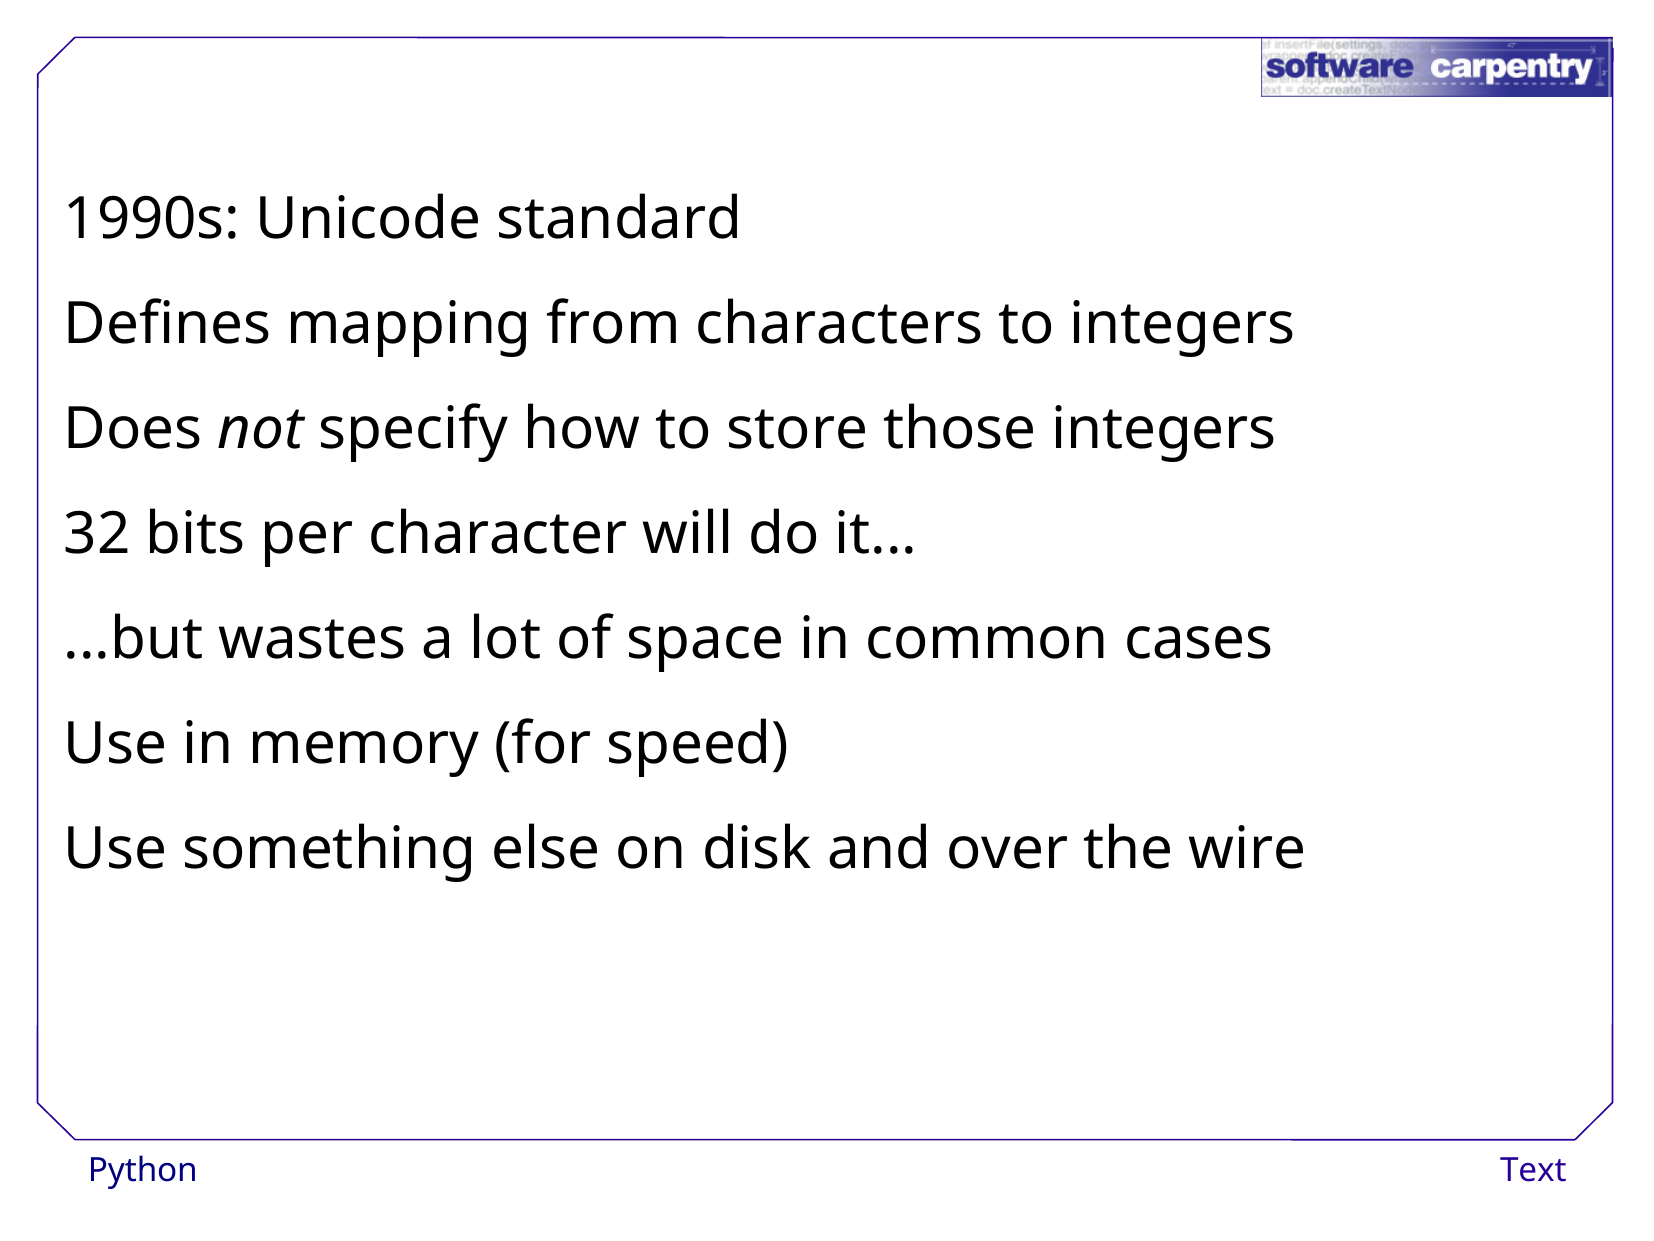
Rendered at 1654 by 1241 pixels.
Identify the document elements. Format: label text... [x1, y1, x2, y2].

picture [1261, 39, 1613, 97]
text_box 1990s: Unicode standard Defines mapping from characters to integers Does not specify how to store those integers 32 bits per character will do it... ...but wastes a lot of space in common cases Use in memory (for speed) Use something else on disk and over the wire [49, 138, 1472, 889]
